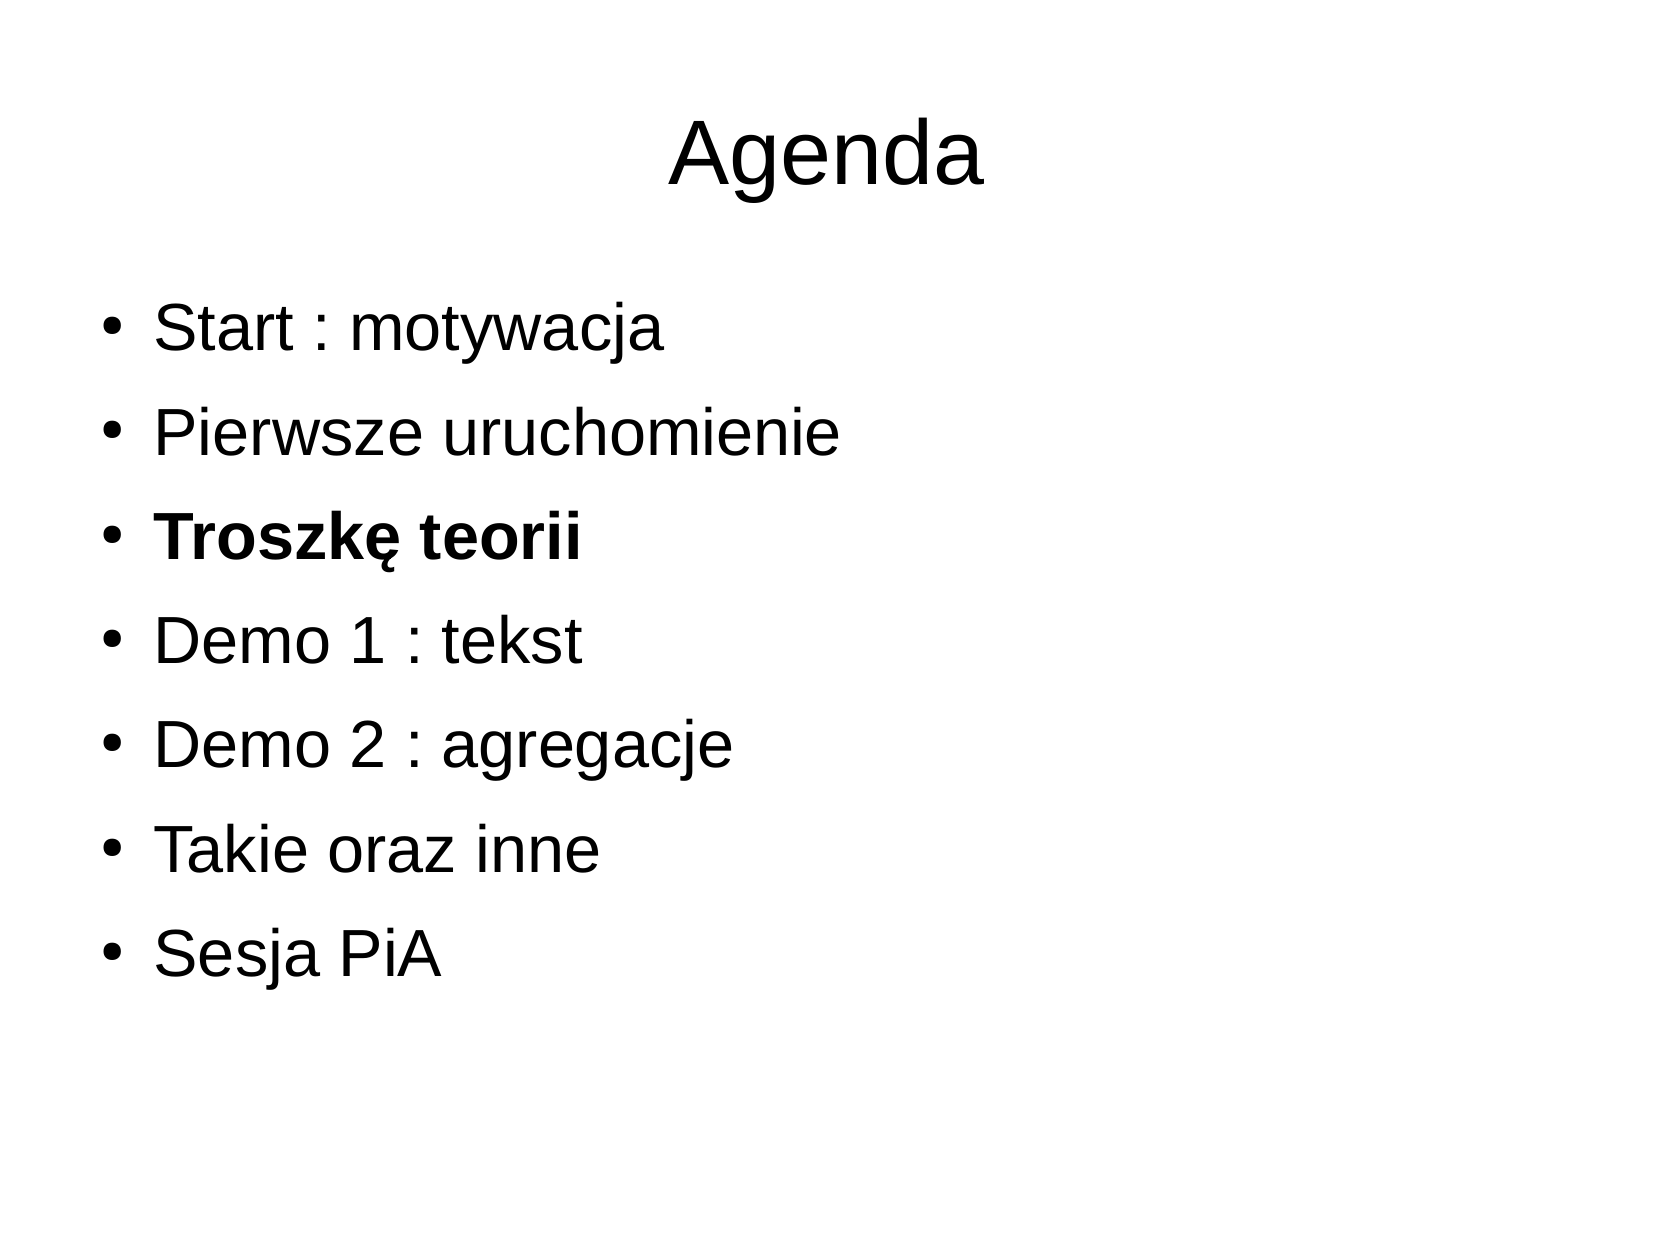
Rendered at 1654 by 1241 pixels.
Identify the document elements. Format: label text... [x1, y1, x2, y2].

title Agenda [82, 49, 1571, 257]
list Start : motywacja Pierwsze uruchomienie Troszkę teorii Demo 1 : tekst Demo 2 : agregacje Takie oraz inne Sesja PiA [82, 290, 1571, 1010]
